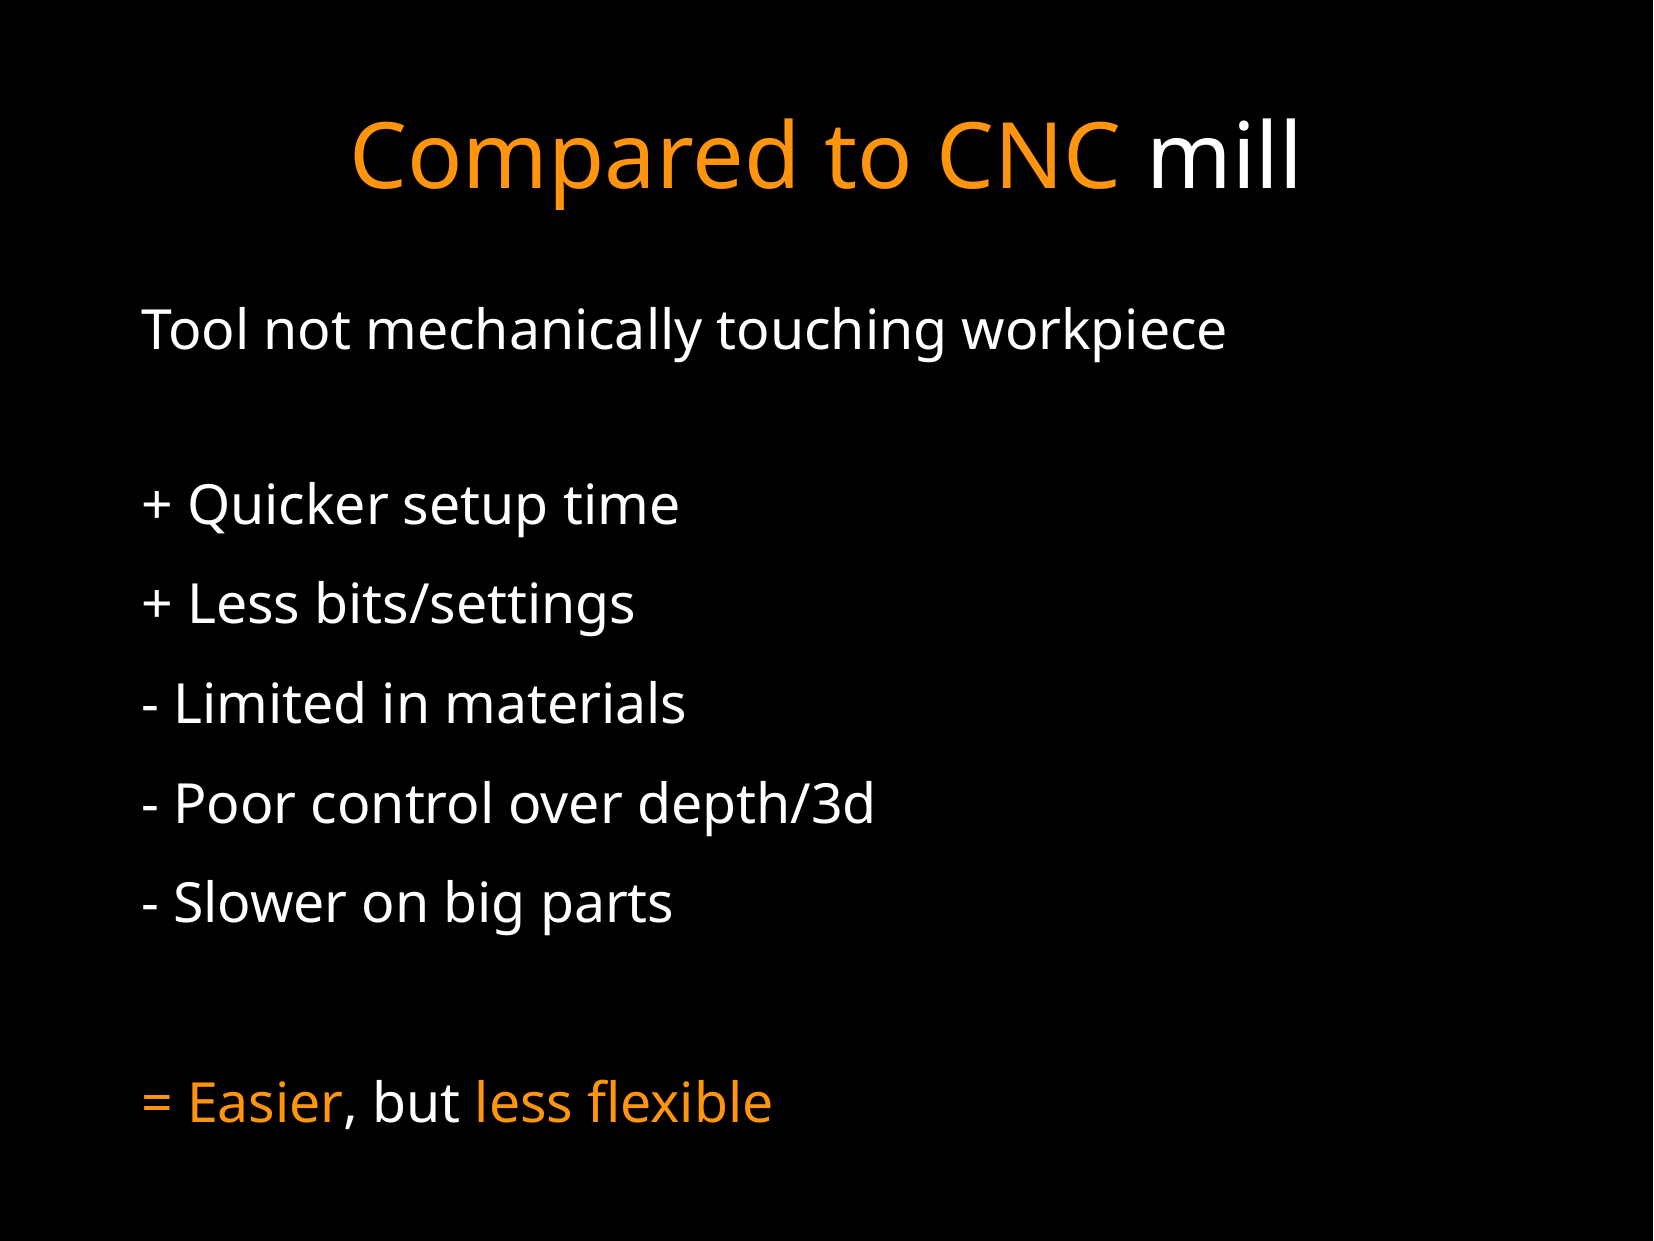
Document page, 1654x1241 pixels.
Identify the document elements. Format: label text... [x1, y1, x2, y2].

title Compared to CNC mill [82, 49, 1571, 257]
list Tool not mechanically touching workpiece + Quicker setup time + Less bits/settings - Limited in materials - Poor control over depth/3d - Slower on big parts = Easier, but less flexible [82, 290, 1571, 1141]
